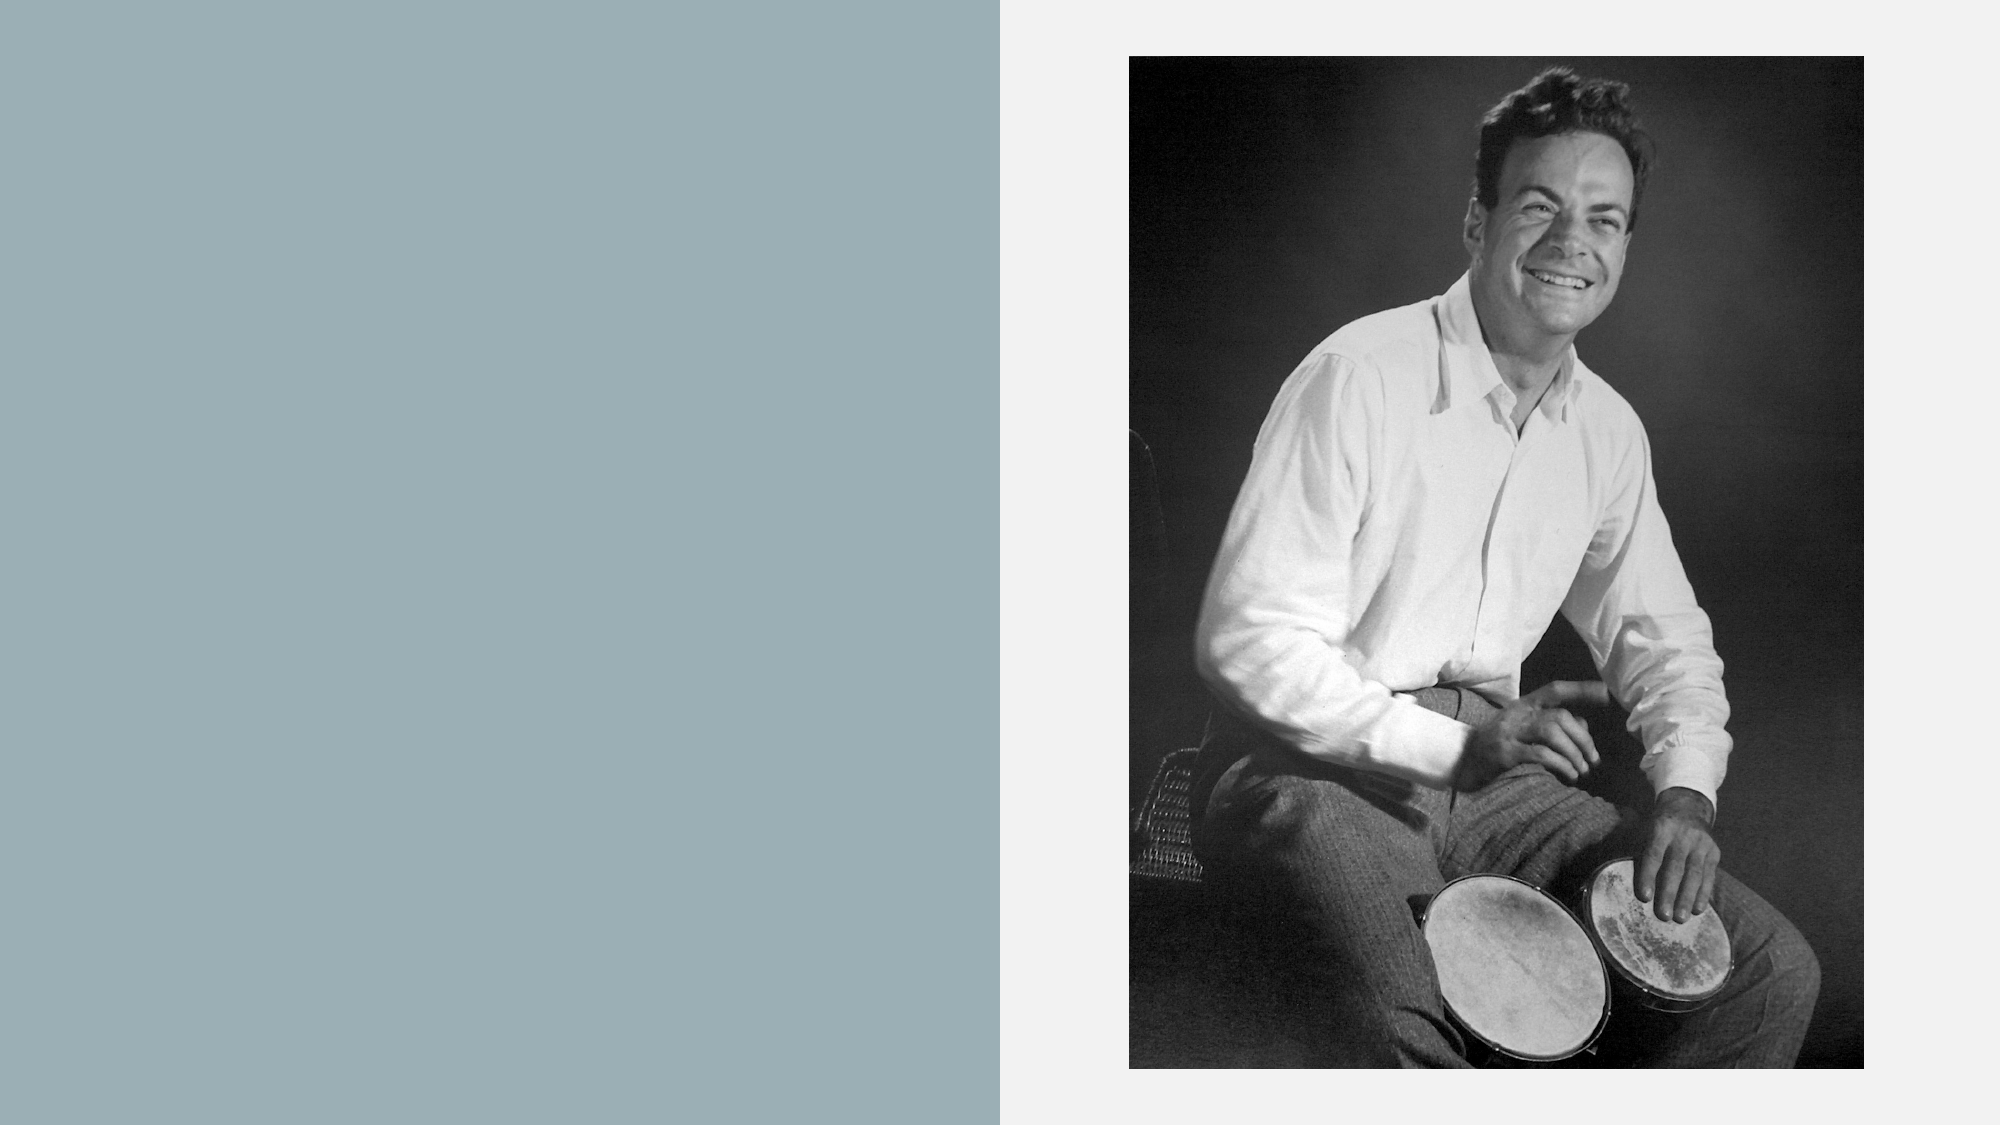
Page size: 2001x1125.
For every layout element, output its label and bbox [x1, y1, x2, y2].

picture [999, 0, 2000, 1125]
